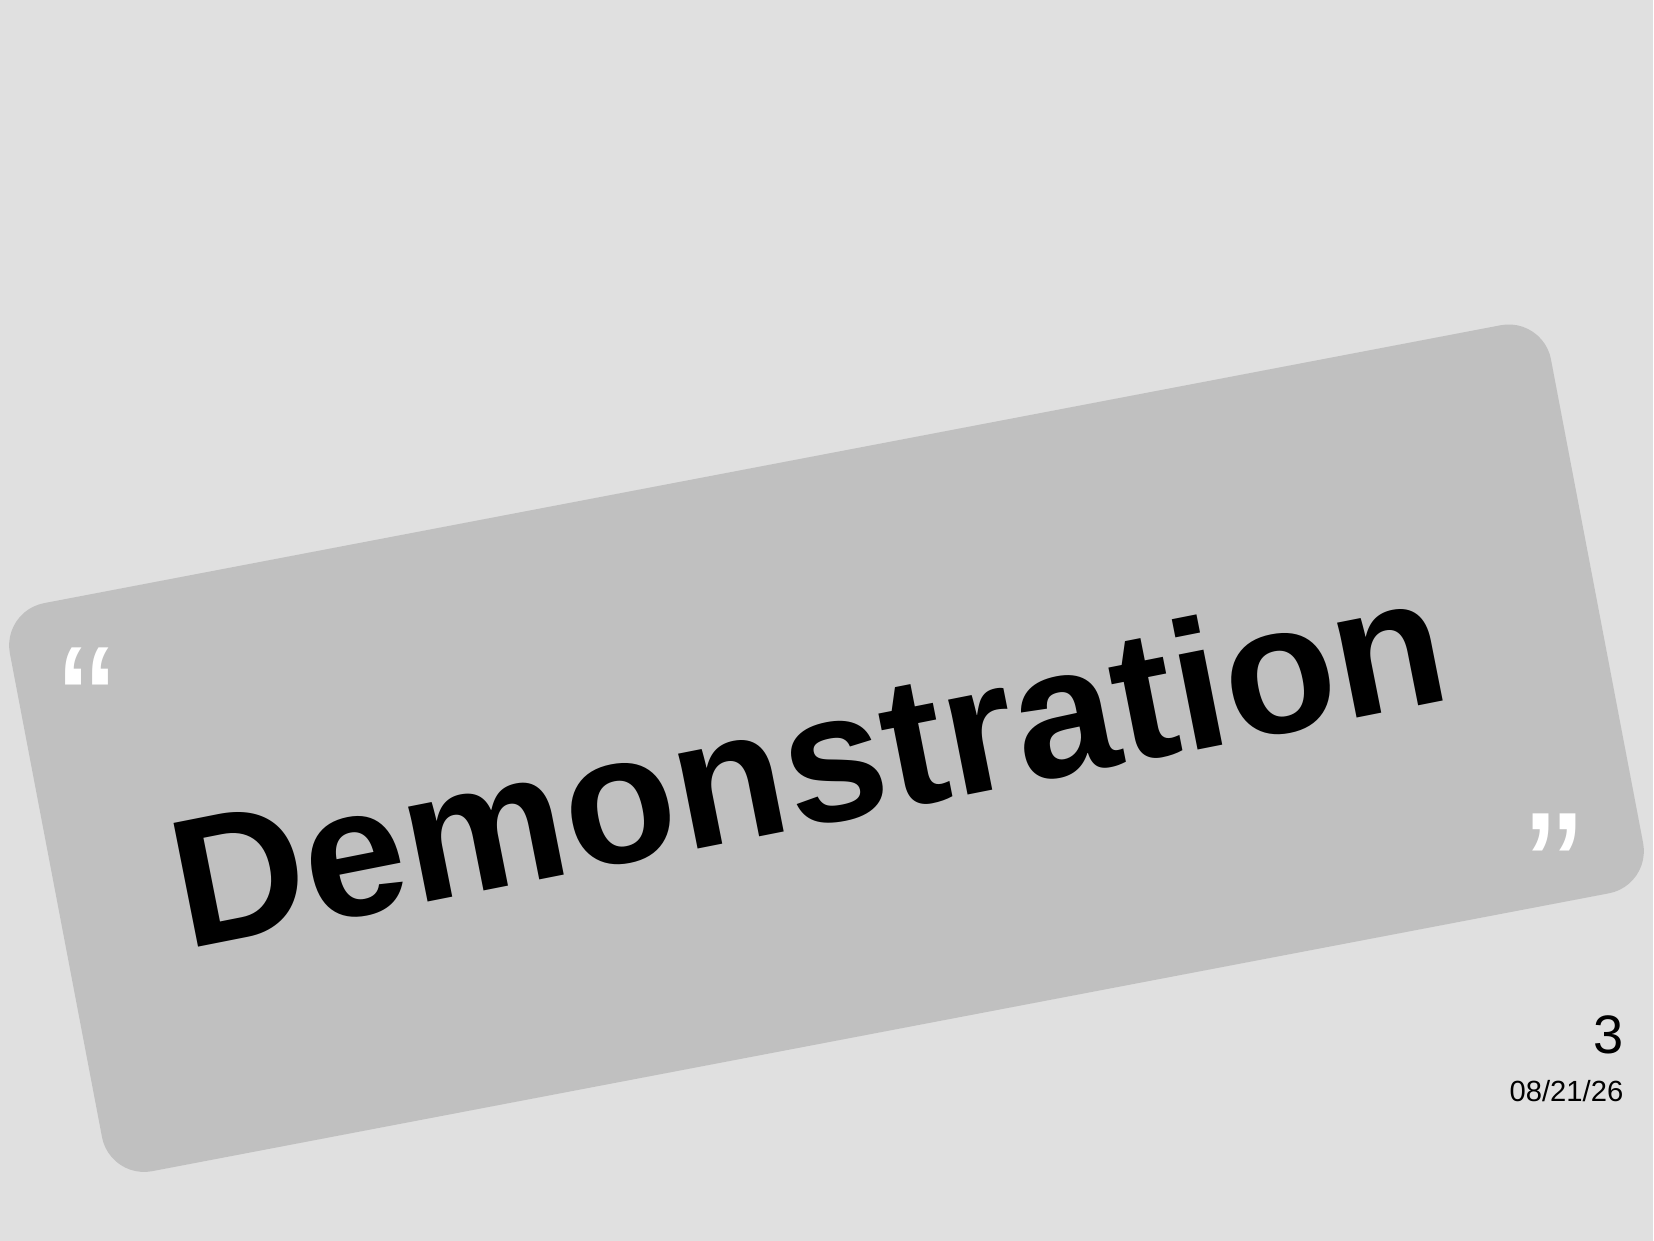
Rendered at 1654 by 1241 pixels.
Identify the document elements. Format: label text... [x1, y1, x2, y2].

title Demonstration [153, 495, 1653, 989]
